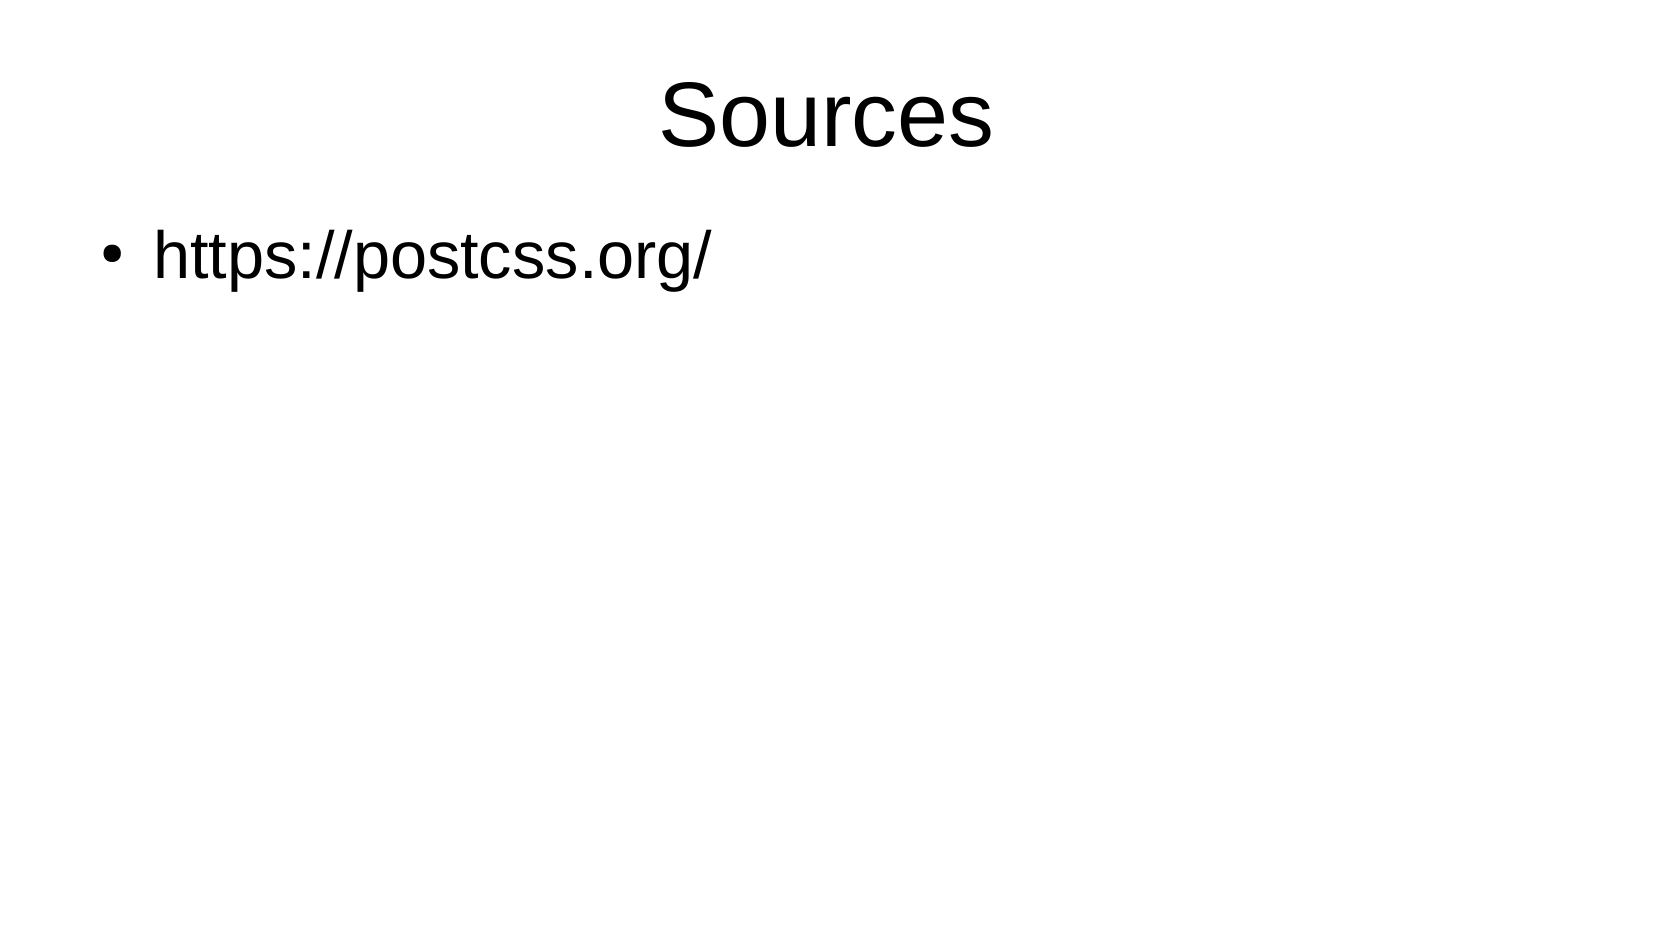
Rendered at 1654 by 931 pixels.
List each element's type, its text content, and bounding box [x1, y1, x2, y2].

title Sources [82, 37, 1571, 193]
list https://postcss.org/ [82, 217, 1571, 758]
